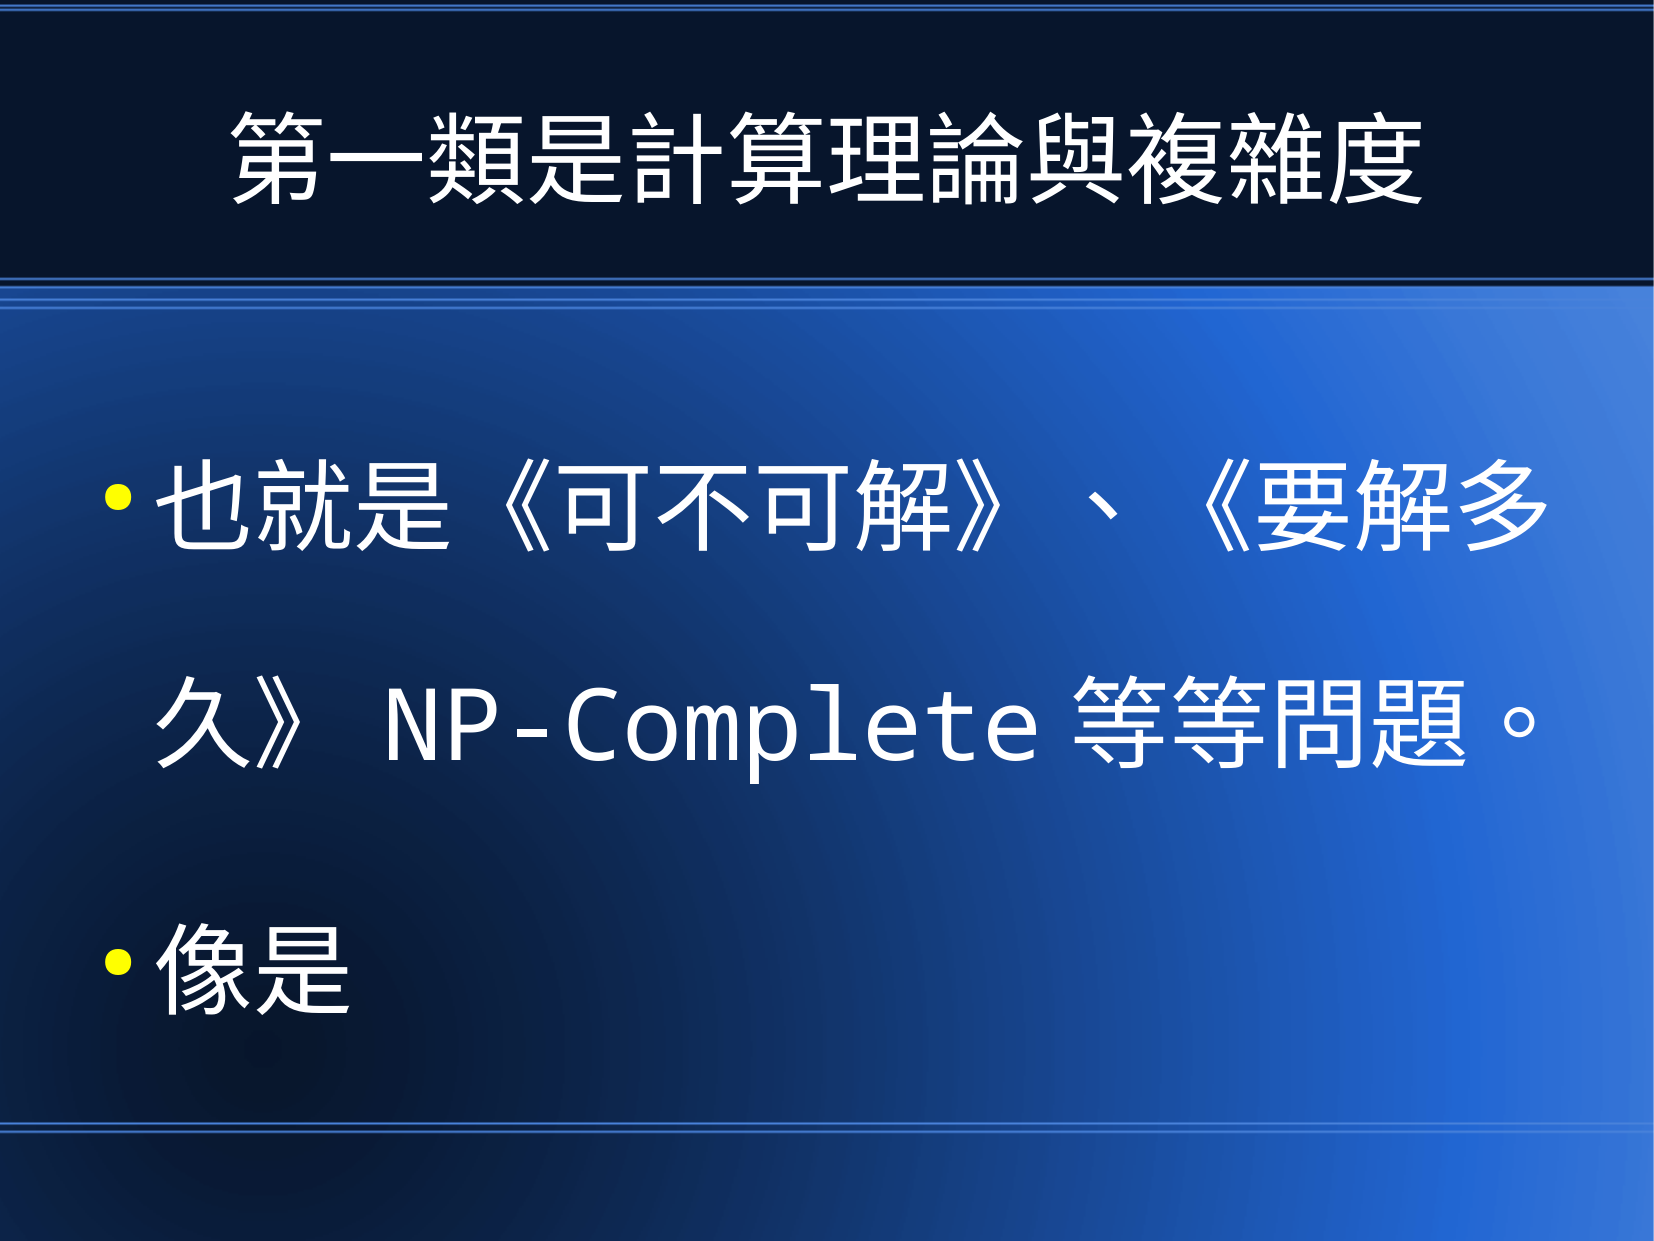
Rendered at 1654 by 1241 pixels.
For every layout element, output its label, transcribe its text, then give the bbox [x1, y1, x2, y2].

title 第一類是計算理論與複雜度 [82, 49, 1571, 257]
picture [0, 0, 1654, 1241]
list 也就是《可不可解》、《要解多久》NP-Complete等等問題。 像是 [82, 355, 1571, 1241]
